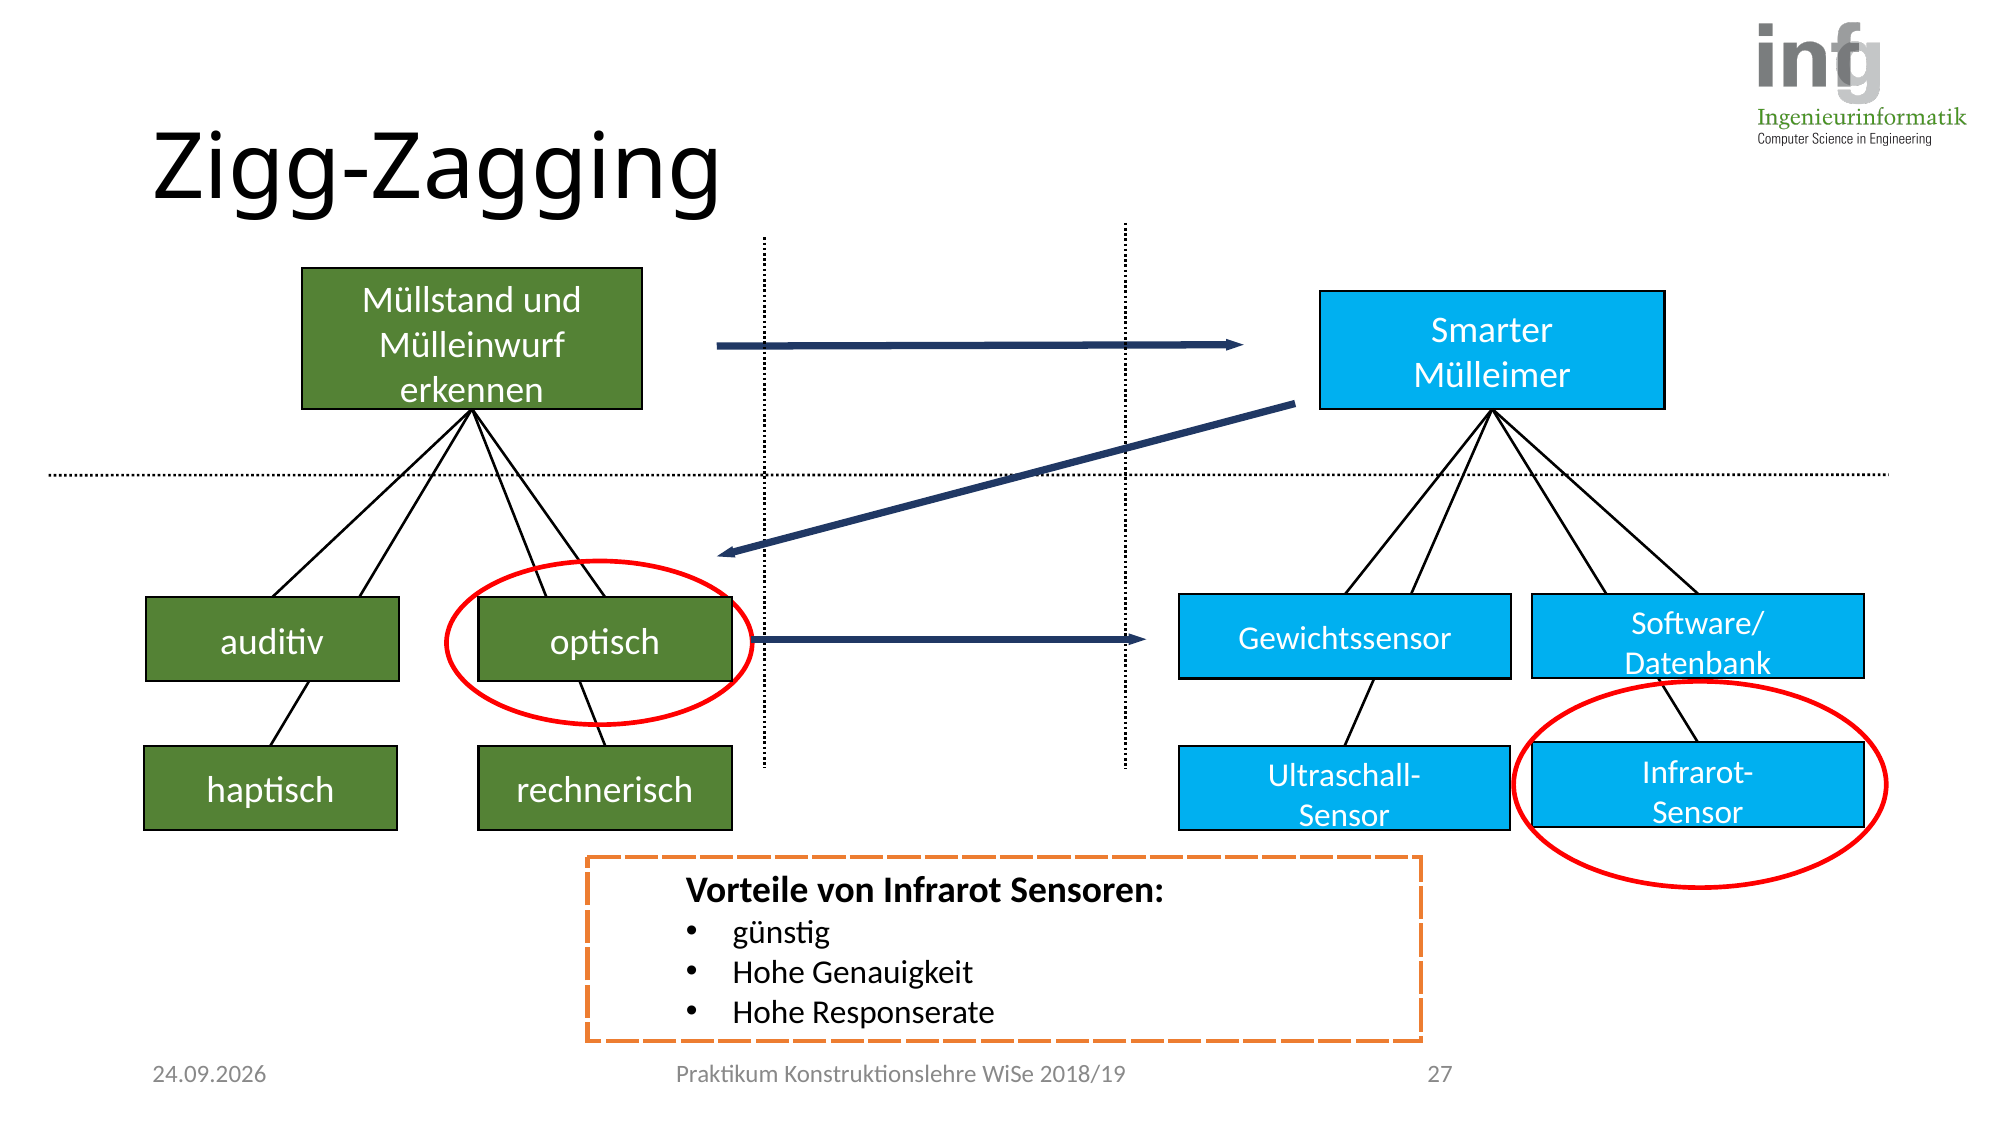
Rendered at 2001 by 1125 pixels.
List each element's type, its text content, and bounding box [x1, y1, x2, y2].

title Zigg-Zagging [137, 59, 1863, 278]
text_box 27 [1412, 1042, 1863, 1103]
text_box Gewichtssensor [1179, 594, 1511, 678]
text_box haptisch [144, 746, 397, 830]
text_box optisch [479, 597, 732, 681]
text_box auditiv [146, 597, 399, 681]
text_box Smarter Mülleimer [1320, 291, 1665, 409]
text_box rechnerisch [479, 746, 732, 830]
text_box Ultraschall- Sensor [1179, 746, 1510, 830]
text_box Software/ Datenbank [1532, 594, 1864, 678]
text_box Infrarot- Sensor [1532, 742, 1864, 827]
text_box Praktikum Konstruktionslehre WiSe 2018/19 [403, 1042, 1400, 1103]
text_box 10.01.2019 [137, 1042, 403, 1103]
text_box Müllstand und Mülleinwurf erkennen [302, 268, 642, 409]
text_box Vorteile von Infrarot Sensoren: günstig Hohe Genauigkeit Hohe Responserate [670, 858, 1374, 1040]
